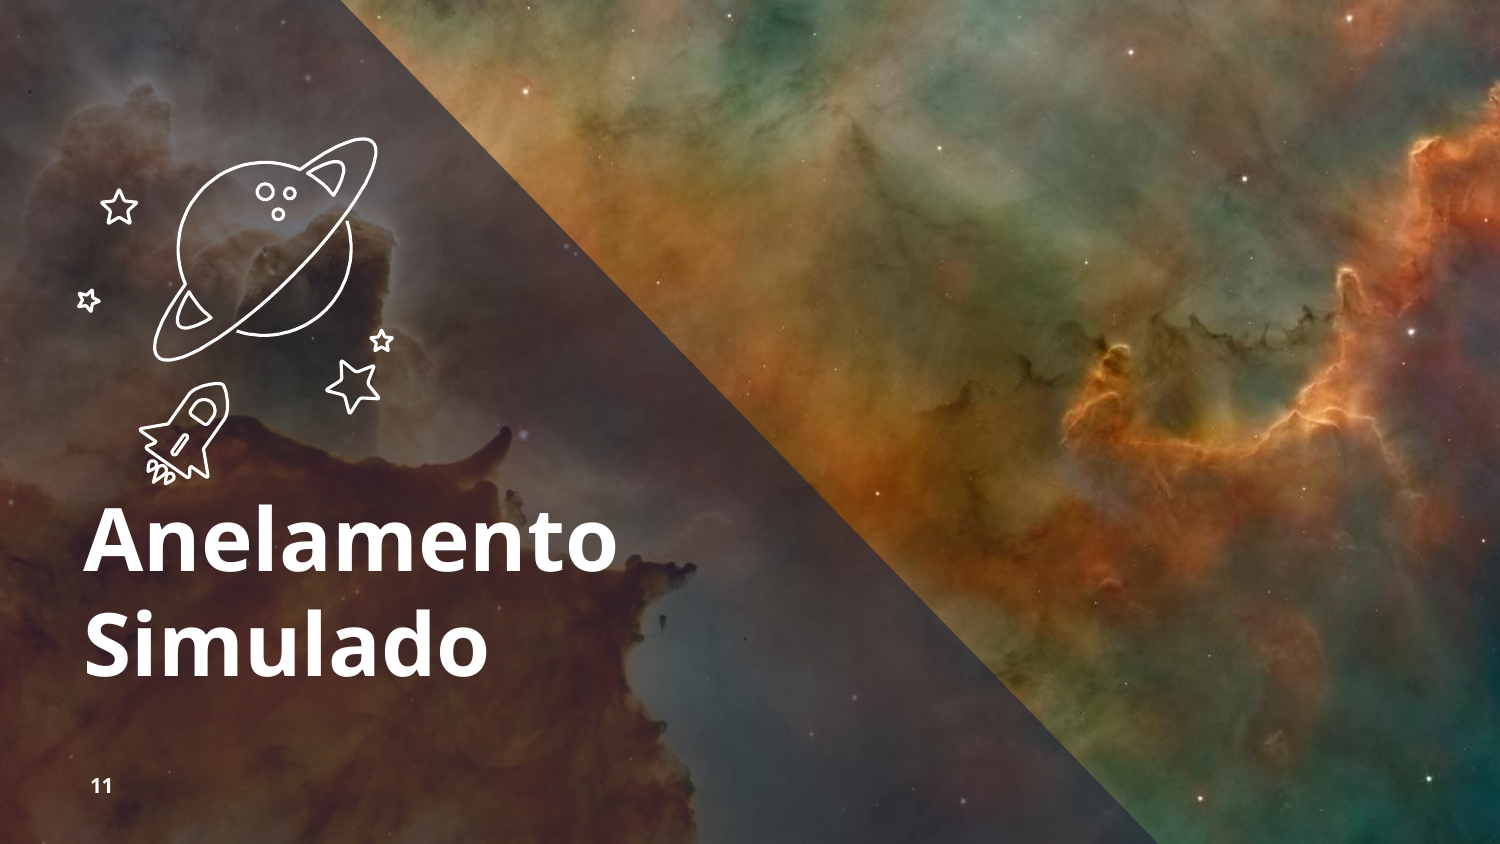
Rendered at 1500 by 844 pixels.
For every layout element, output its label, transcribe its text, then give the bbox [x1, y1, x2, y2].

picture [342, 0, 1500, 844]
slide_number <number> [75, 766, 165, 807]
title Anelamento Simulado [68, 518, 686, 709]
